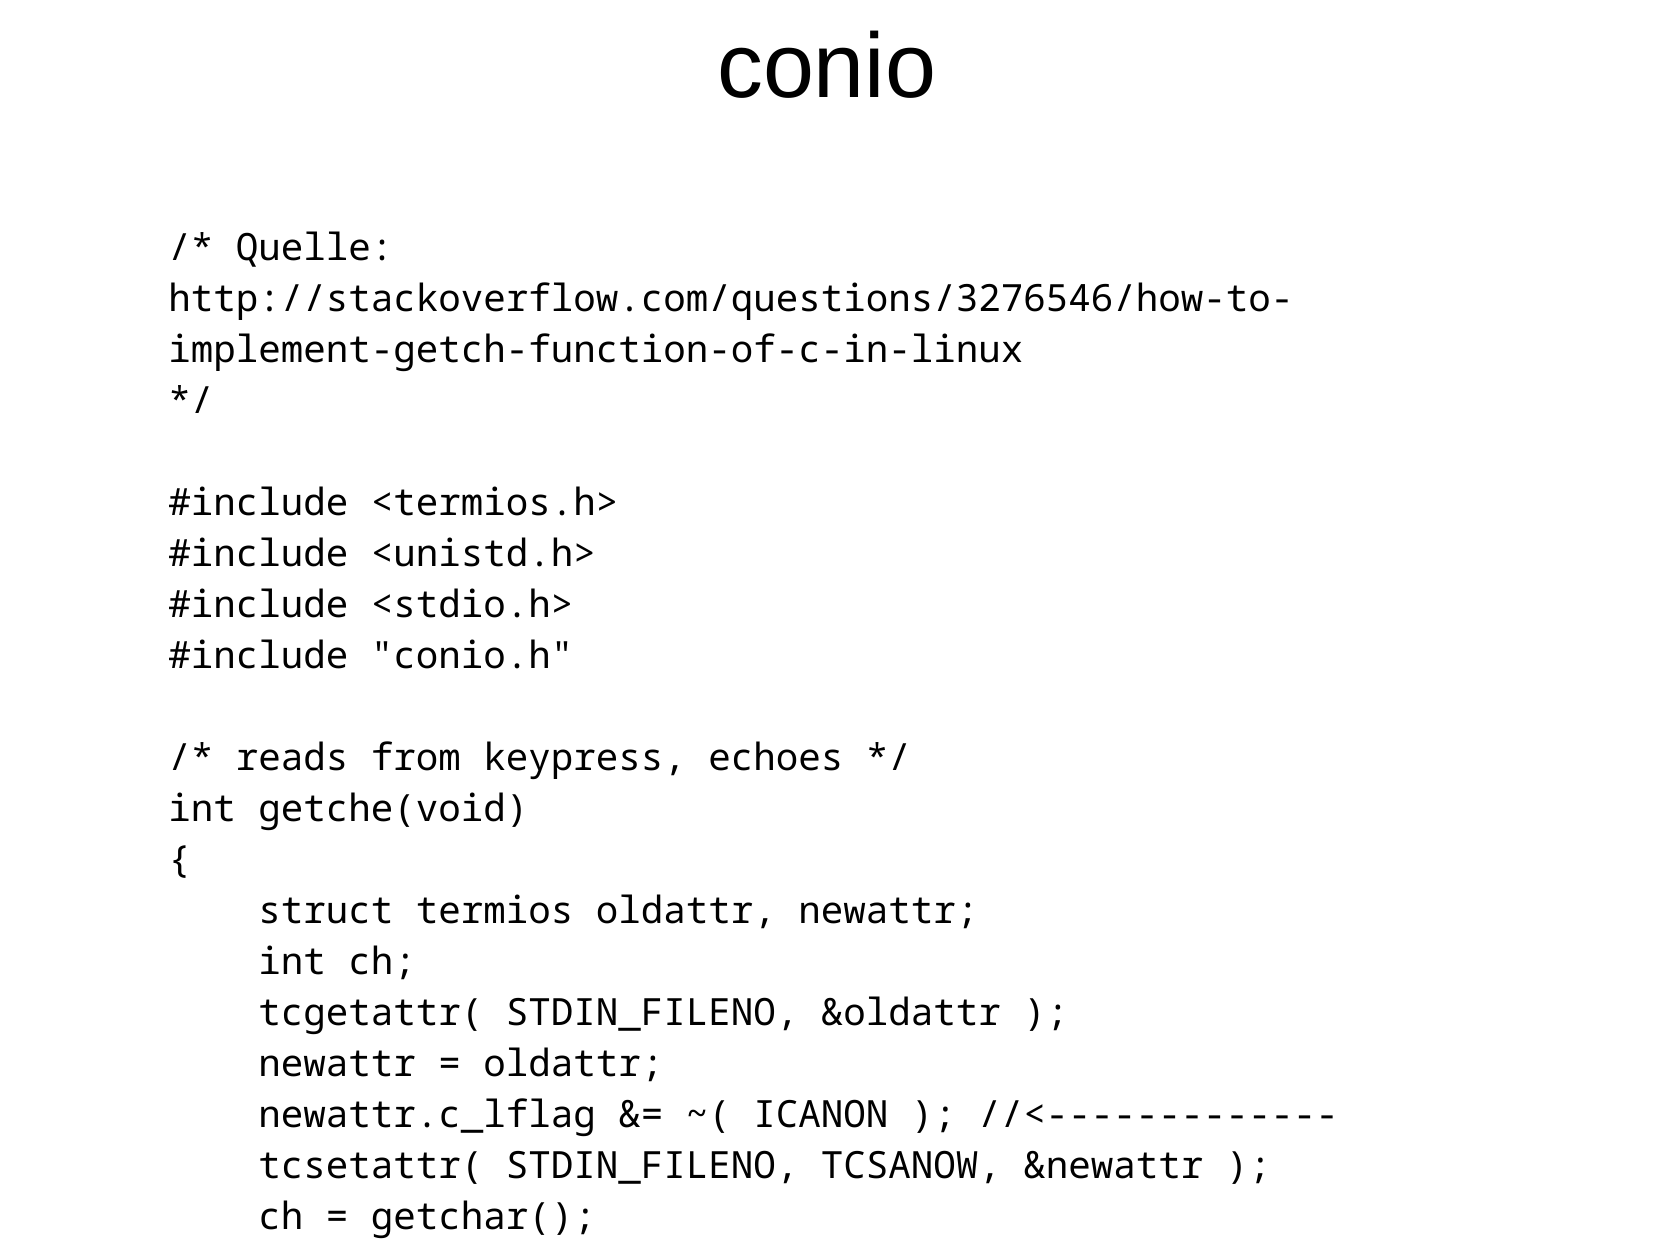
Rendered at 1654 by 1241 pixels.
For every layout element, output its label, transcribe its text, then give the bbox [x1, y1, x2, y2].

text_box /* Quelle: http://stackoverflow.com/questions/3276546/how-to-implement-getch-function-of-c-in-linux */ #include <termios.h> #include <unistd.h> #include <stdio.h> #include "conio.h" /* reads from keypress, echoes */ int getche(void) { struct termios oldattr, newattr; int ch; tcgetattr( STDIN_FILENO, &oldattr ); newattr = oldattr; newattr.c_lflag &= ~( ICANON ); //<------------- tcsetattr( STDIN_FILENO, TCSANOW, &newattr ); ch = getchar(); tcsetattr( STDIN_FILENO, TCSANOW, &oldattr ); return ch; } [153, 212, 1524, 1241]
title conio [82, 2, 1571, 130]
